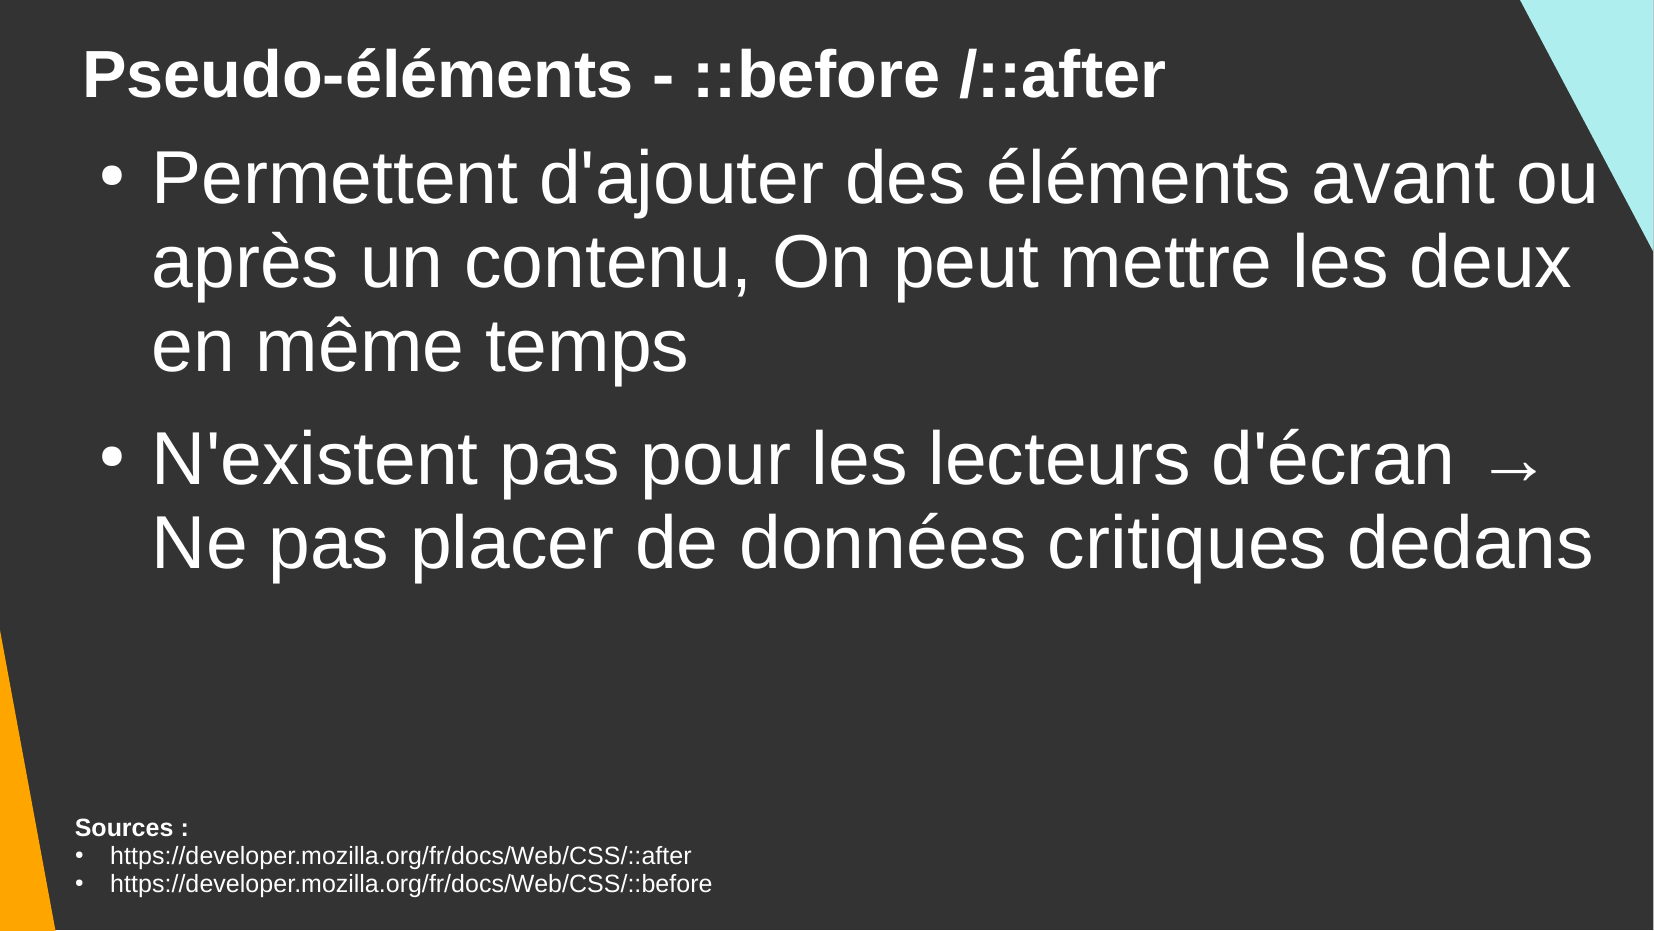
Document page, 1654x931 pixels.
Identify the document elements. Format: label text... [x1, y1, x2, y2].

text_box Sources : https://developer.mozilla.org/fr/docs/Web/CSS/::after https://developer.mozilla.org/fr/docs/Web/CSS/::before [60, 806, 1546, 931]
text_box [1520, 0, 1654, 254]
title Pseudo-éléments - ::before /::after [82, 37, 1571, 114]
list Permettent d'ajouter des éléments avant ou après un contenu, On peut mettre les deux en même temps N'existent pas pour les lecteurs d'écran → Ne pas placer de données critiques dedans [80, 135, 1605, 762]
text_box [0, 630, 56, 931]
